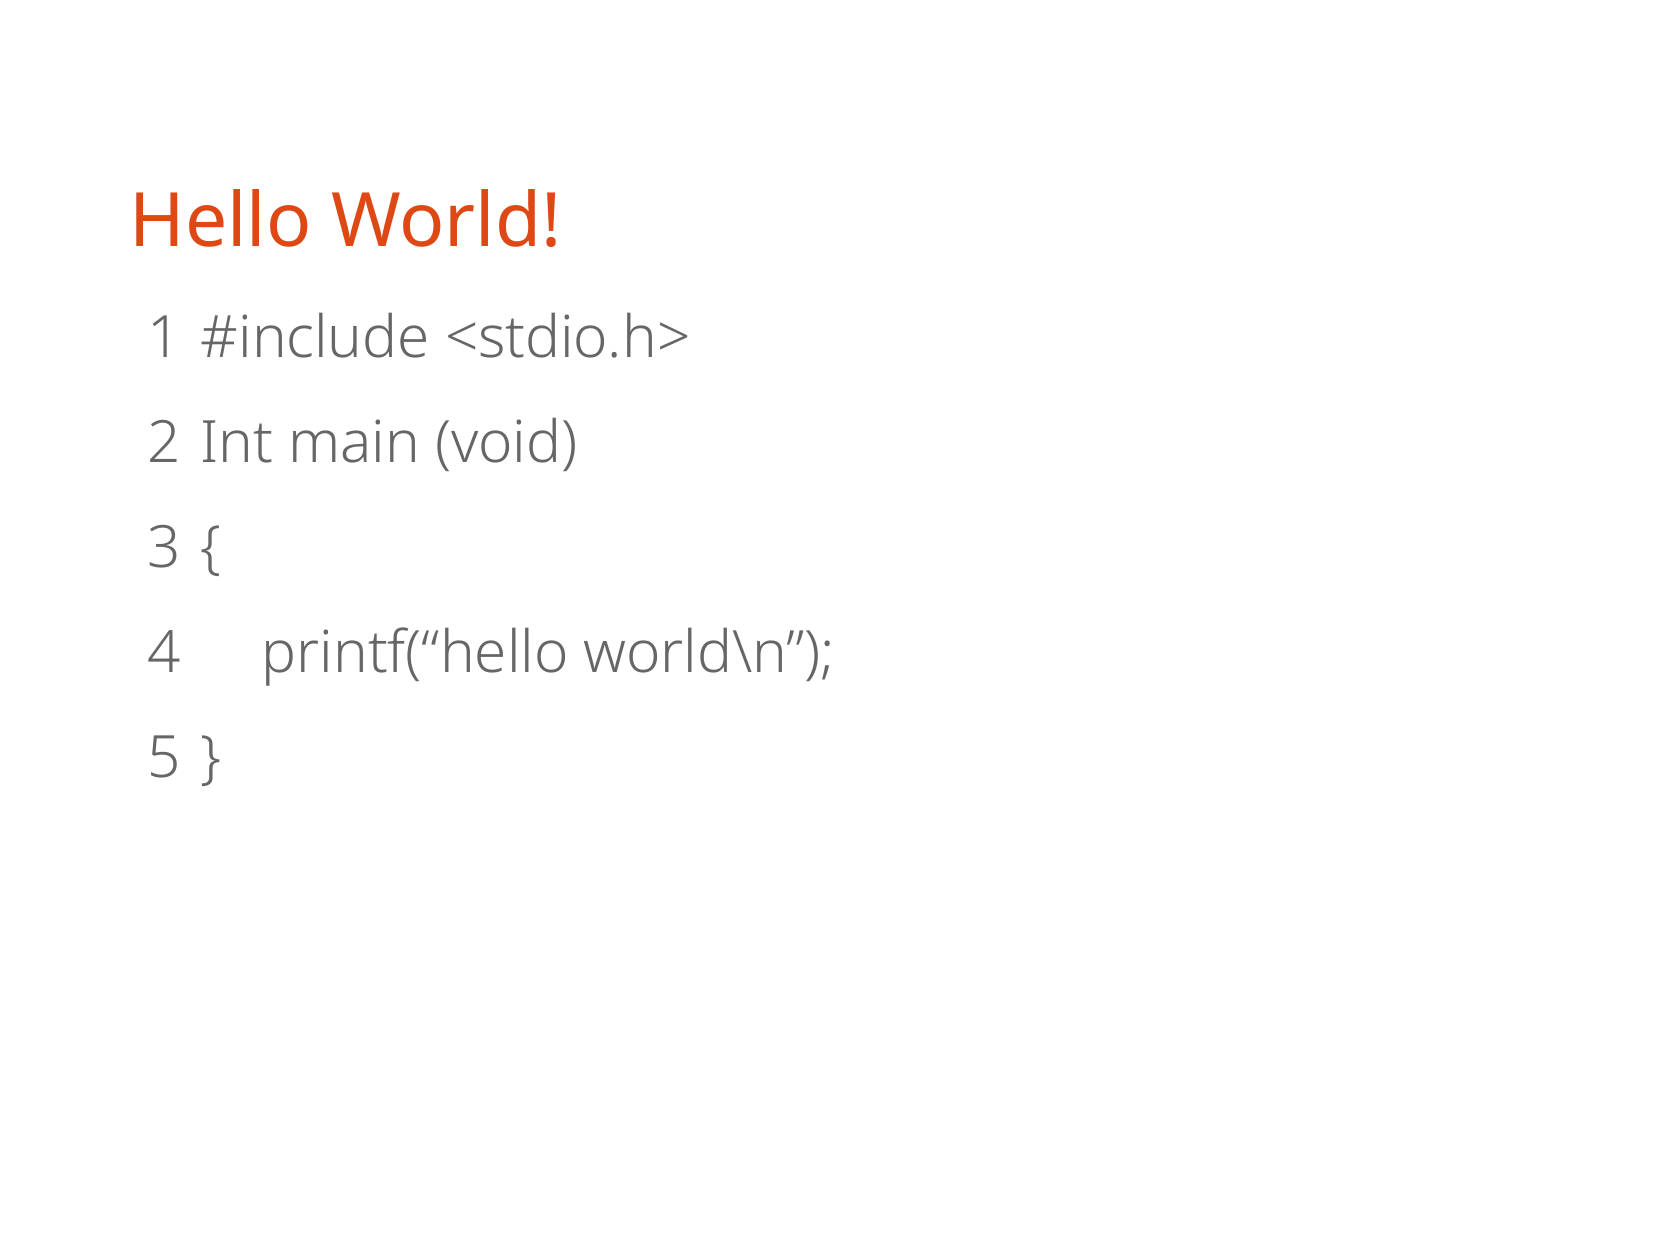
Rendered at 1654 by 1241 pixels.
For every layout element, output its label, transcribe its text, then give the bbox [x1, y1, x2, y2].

title Hello World! [129, 153, 1518, 281]
list #include <stdio.h> Int main (void) { printf(“hello world\n”); } [129, 295, 1518, 1010]
